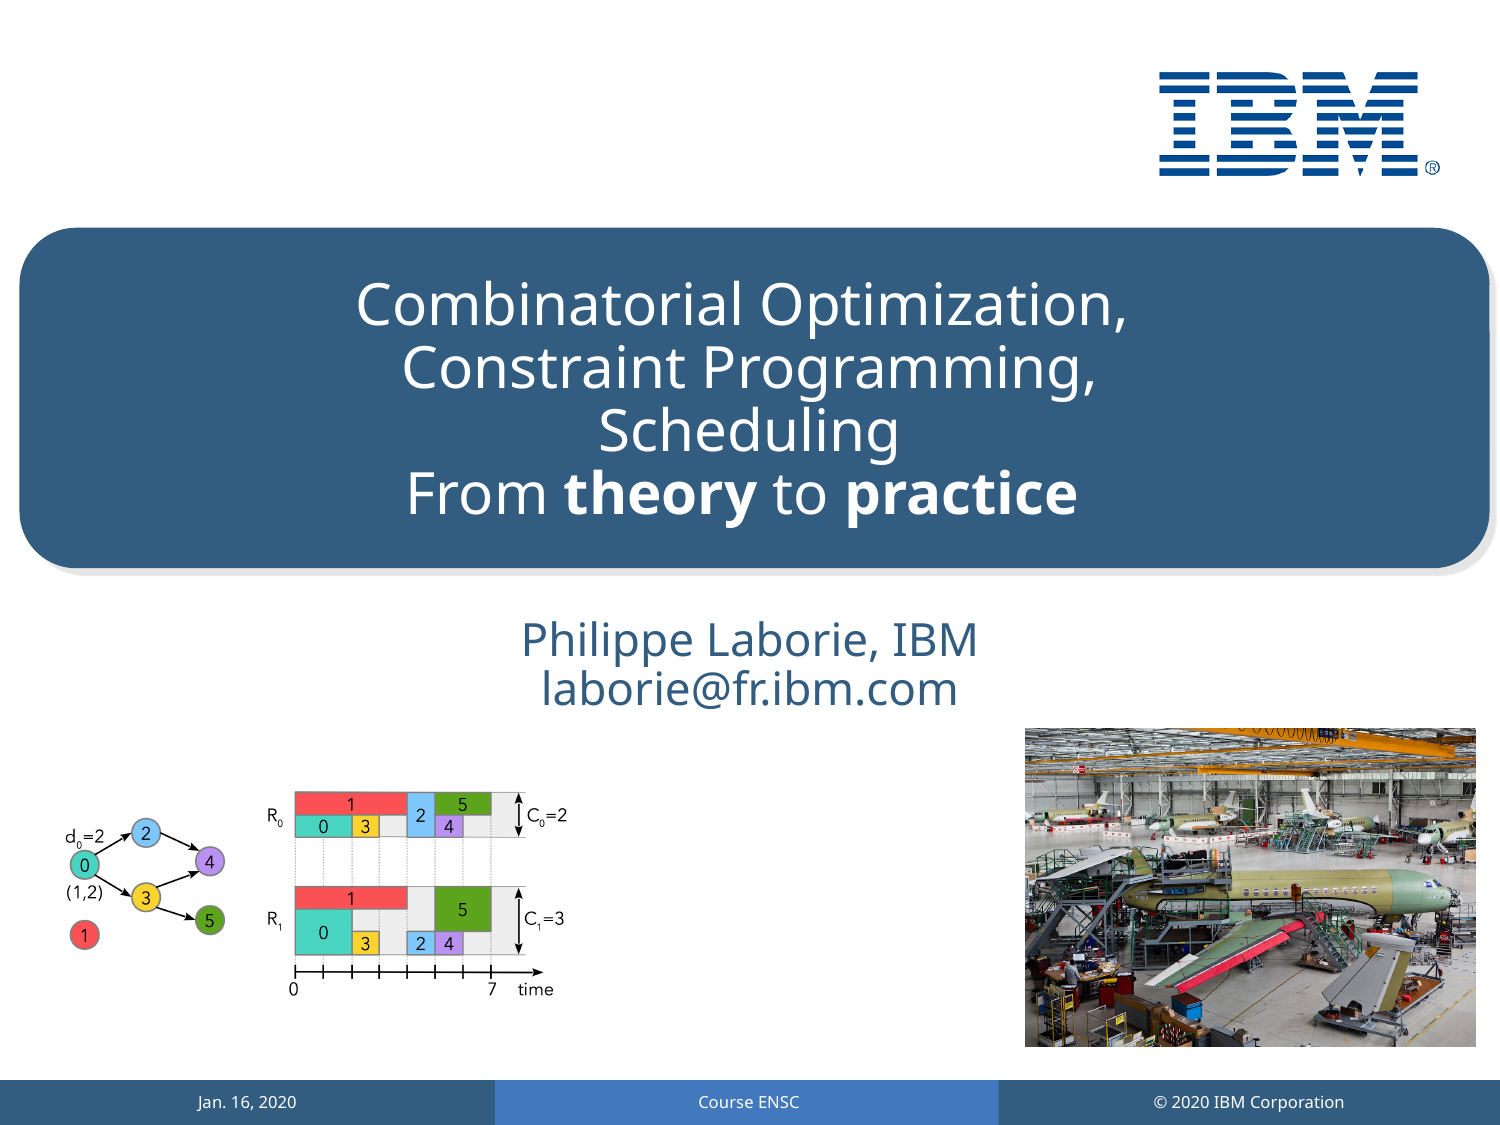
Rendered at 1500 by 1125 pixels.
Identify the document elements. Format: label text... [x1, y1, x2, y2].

picture [1025, 728, 1476, 1047]
picture [55, 787, 581, 1001]
title Combinatorial Optimization, Constraint Programming, Scheduling From theory to practice Philippe Laborie, IBM laborie@fr.ibm.com [0, 197, 1500, 769]
picture [1151, 63, 1446, 184]
